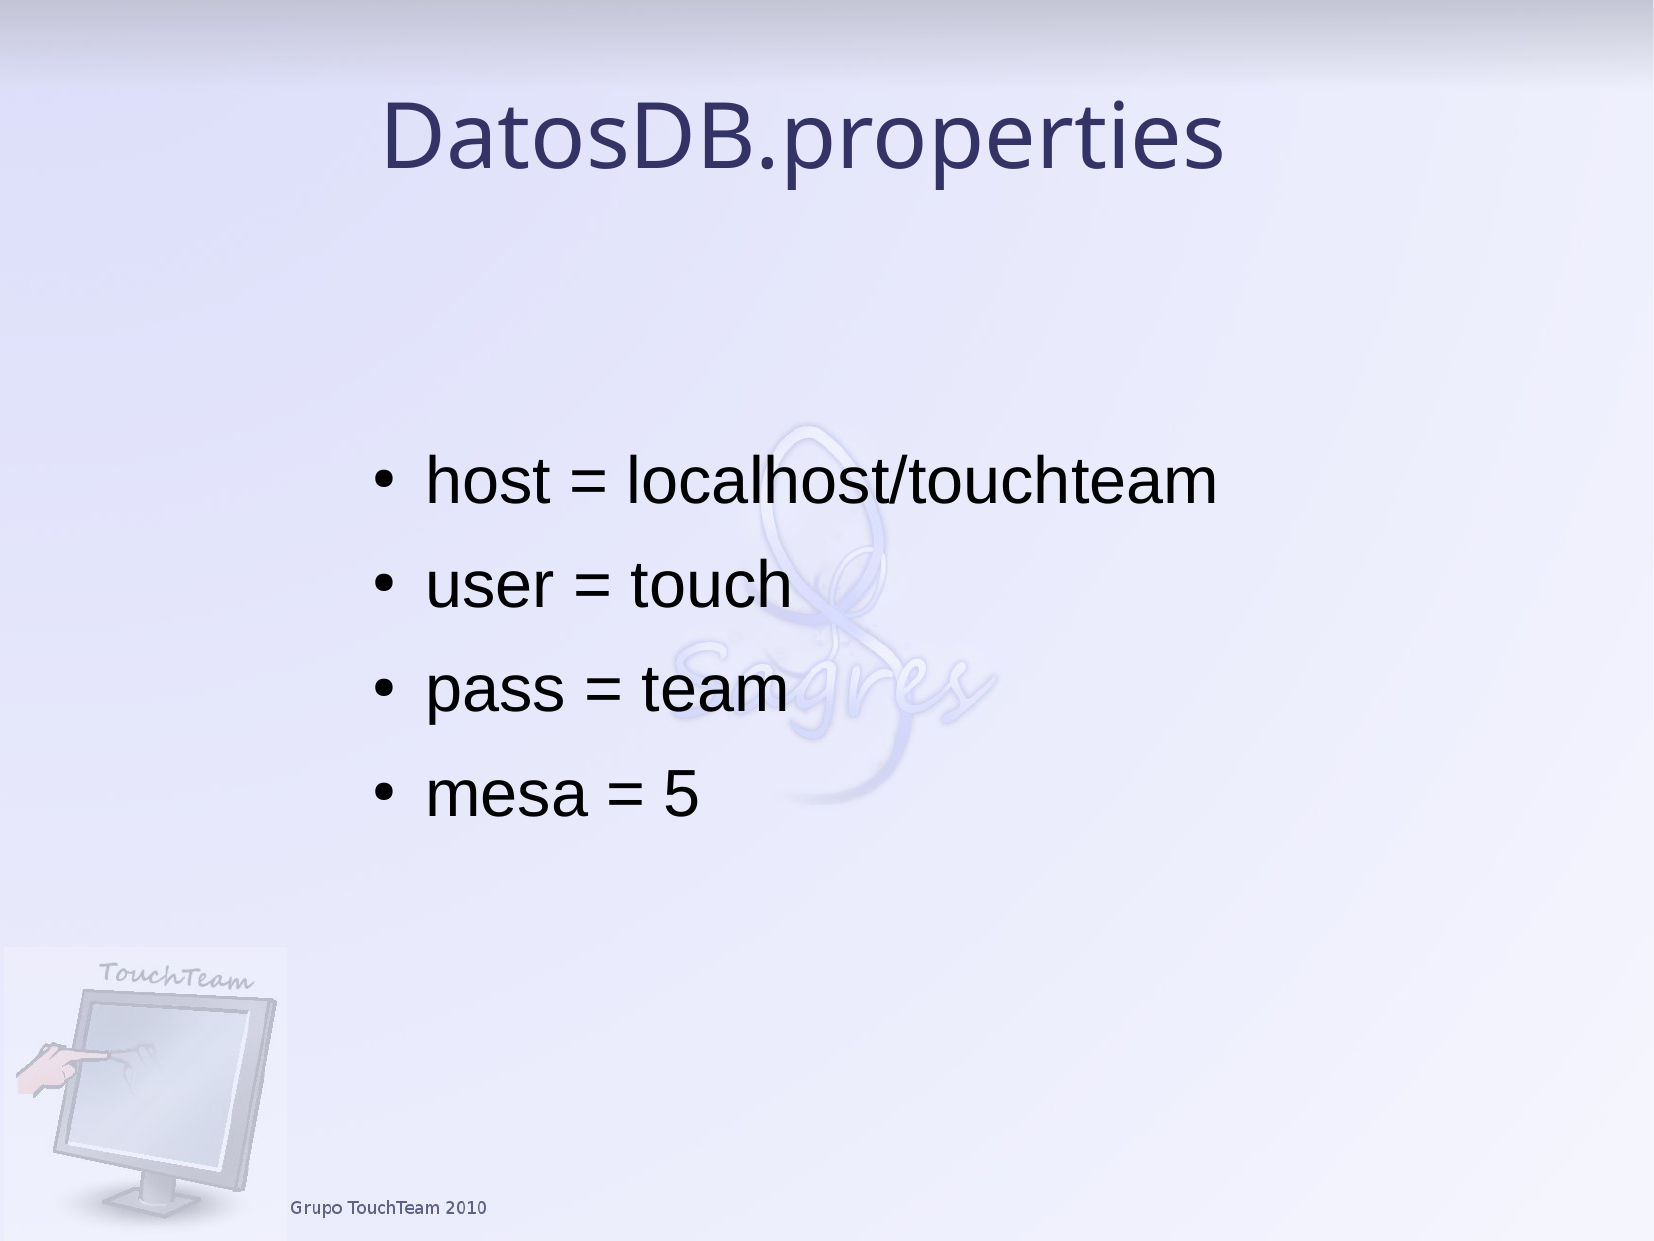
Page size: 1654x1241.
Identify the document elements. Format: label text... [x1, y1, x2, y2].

title DatosDB.properties [59, 29, 1548, 237]
picture [0, 0, 1654, 1241]
list host = localhost/touchteam user = touch pass = team mesa = 5 [354, 442, 1300, 857]
